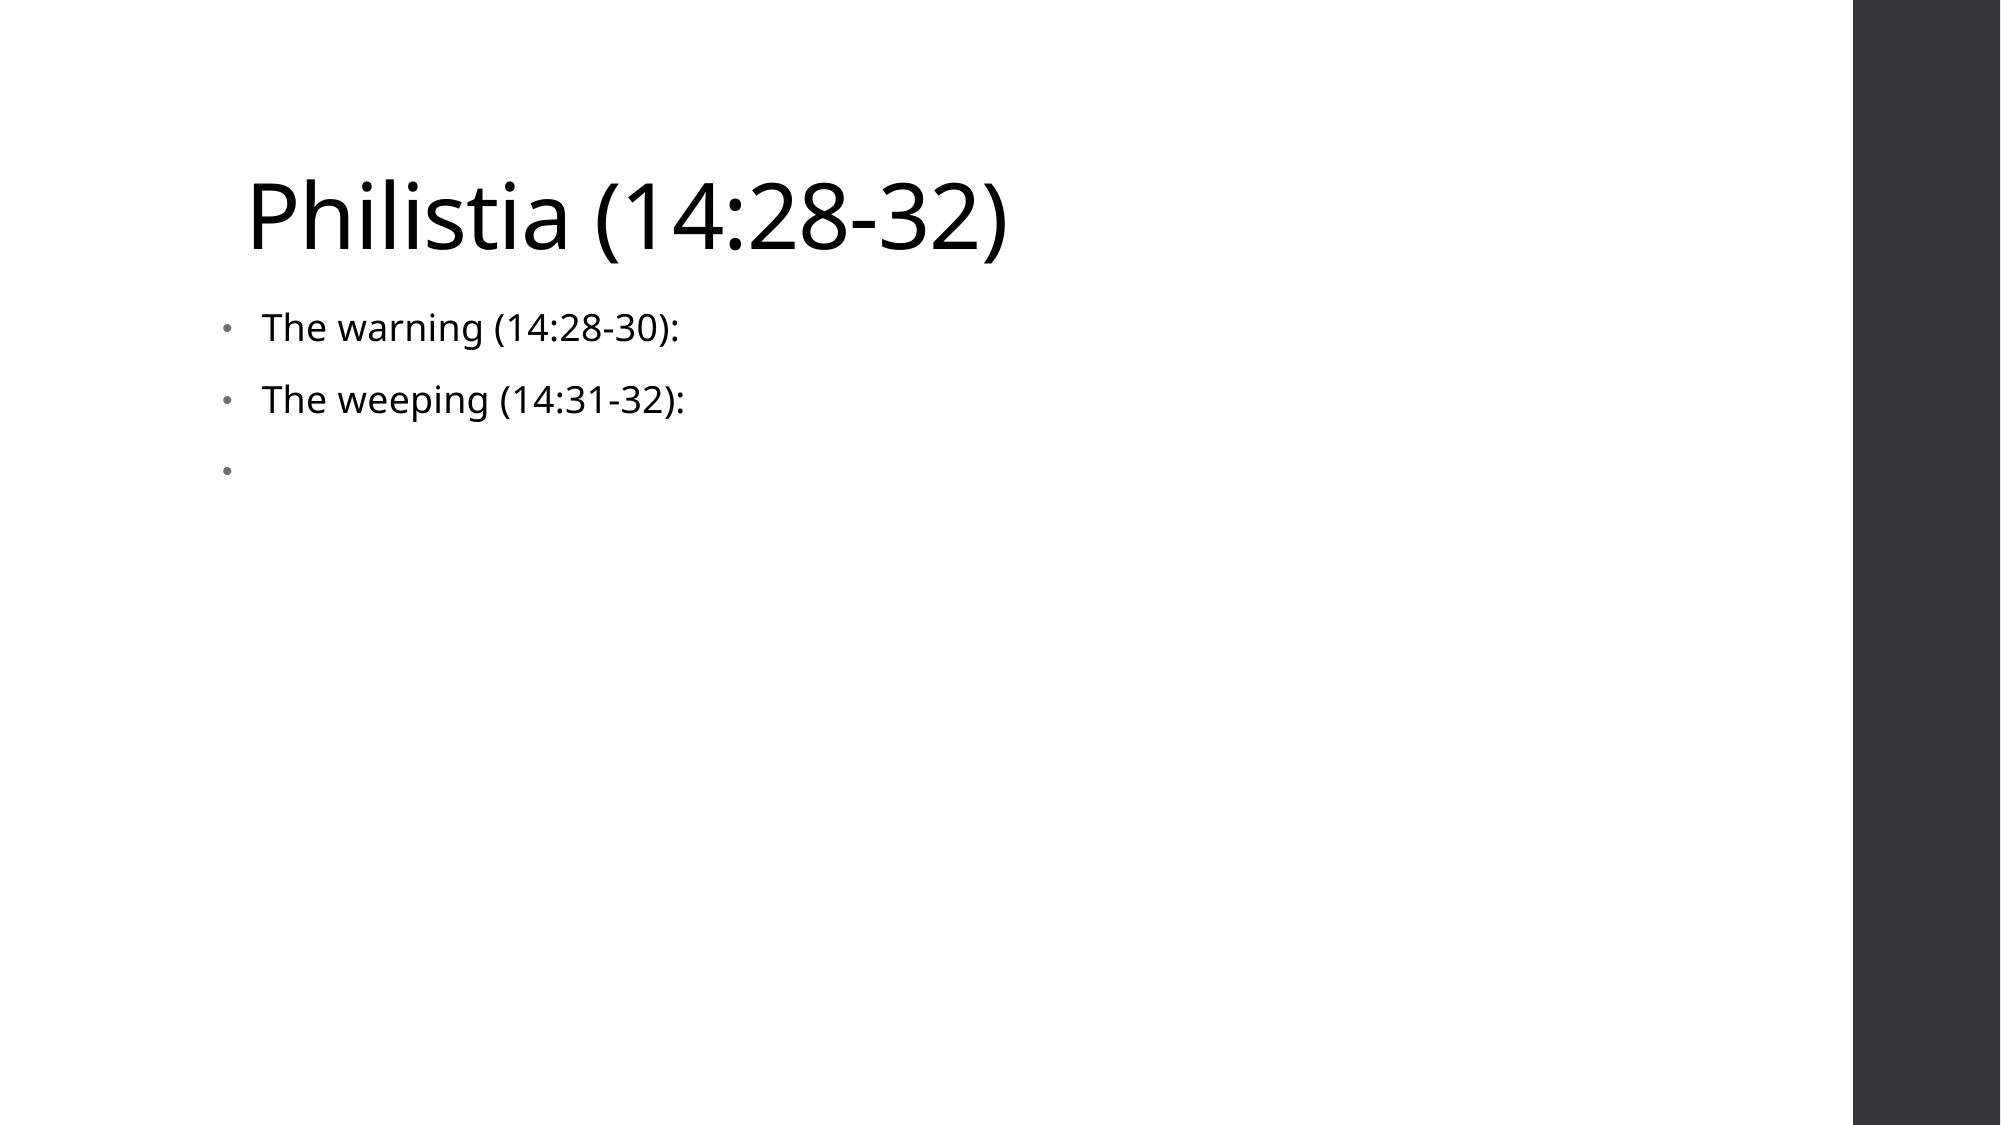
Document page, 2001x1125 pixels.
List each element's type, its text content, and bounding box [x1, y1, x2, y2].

list The warning (14:28-30): The weeping (14:31-32): [206, 299, 1617, 1014]
title Philistia (14:28-32) [206, 60, 1797, 278]
